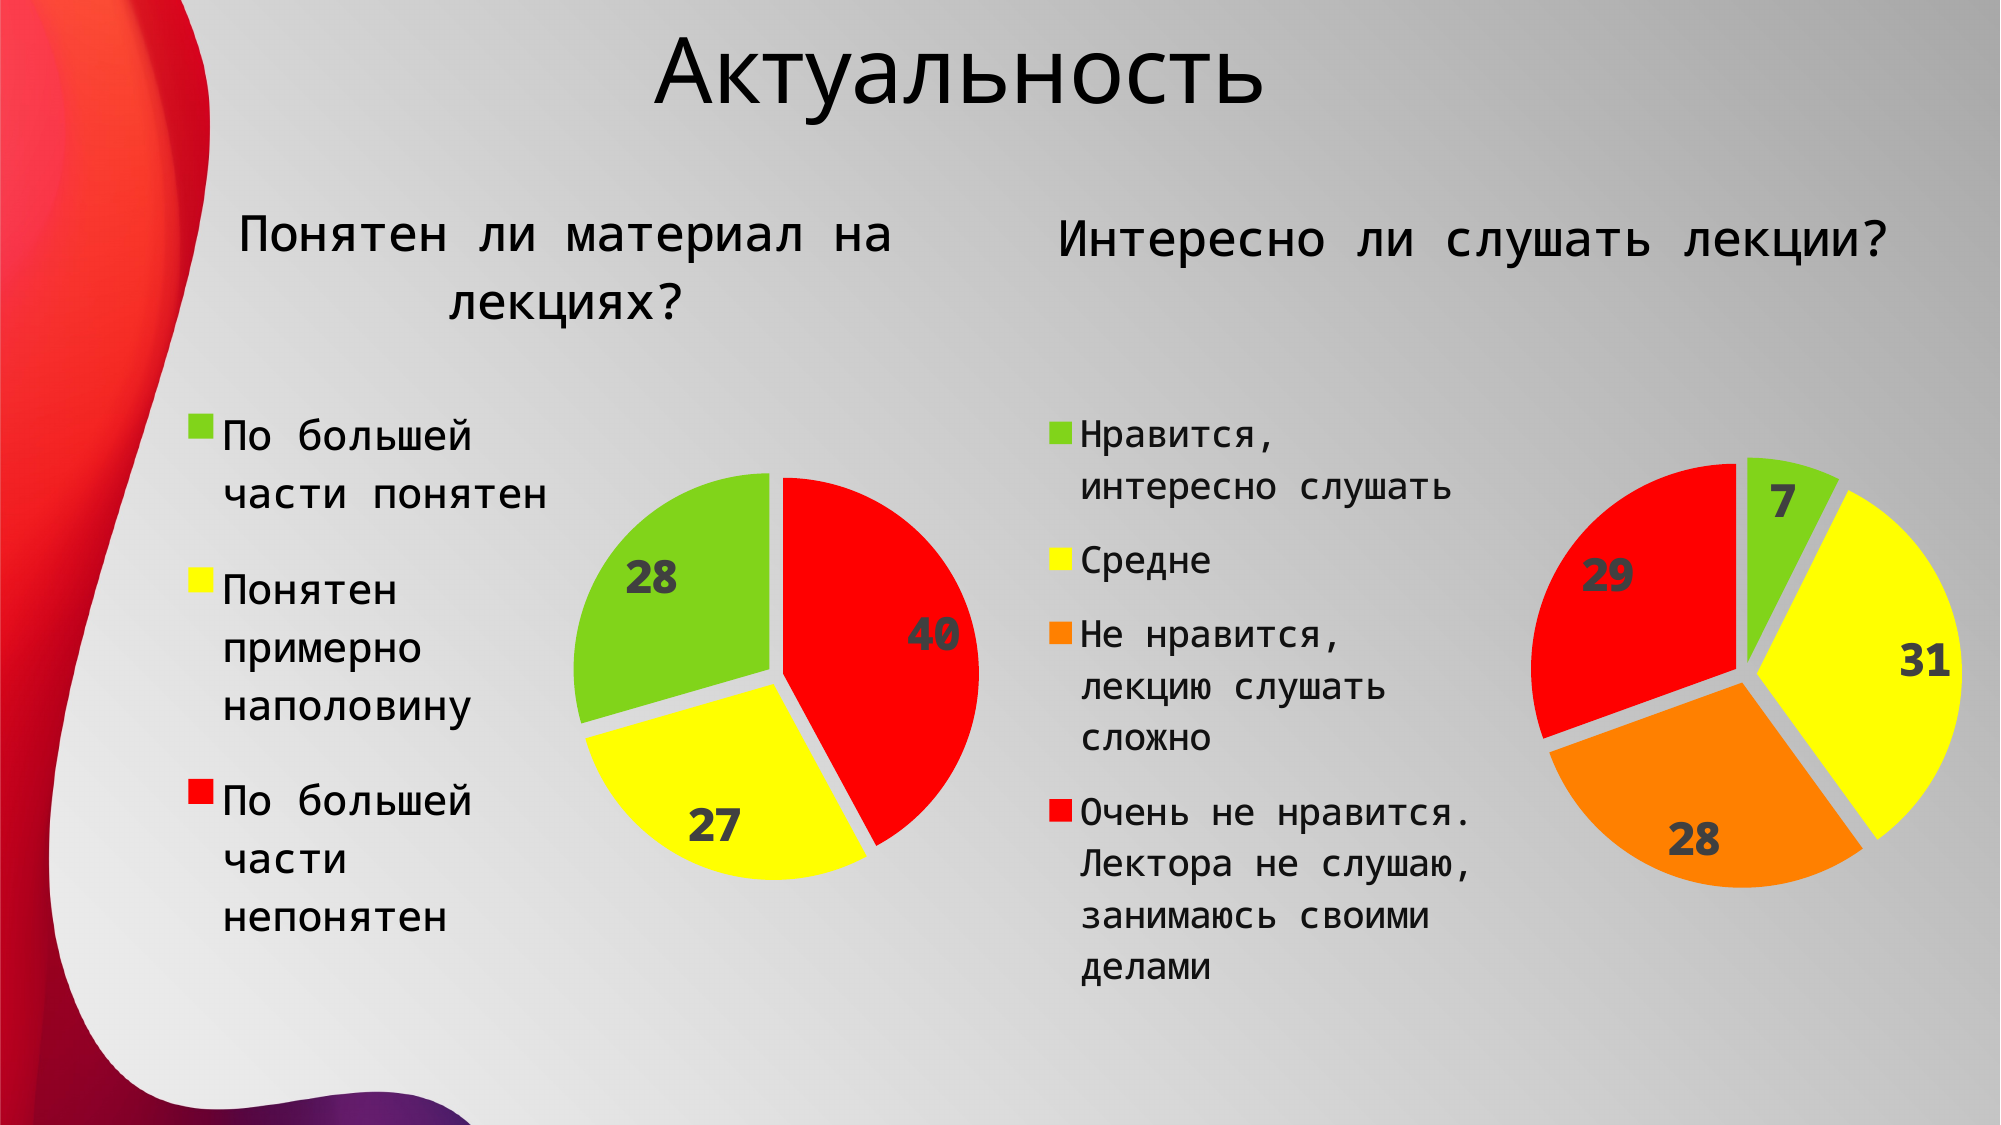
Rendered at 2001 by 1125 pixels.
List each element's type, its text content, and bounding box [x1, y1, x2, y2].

chart [126, 138, 2000, 1051]
picture [0, 0, 2000, 1125]
title Актуальность [639, 8, 1651, 139]
